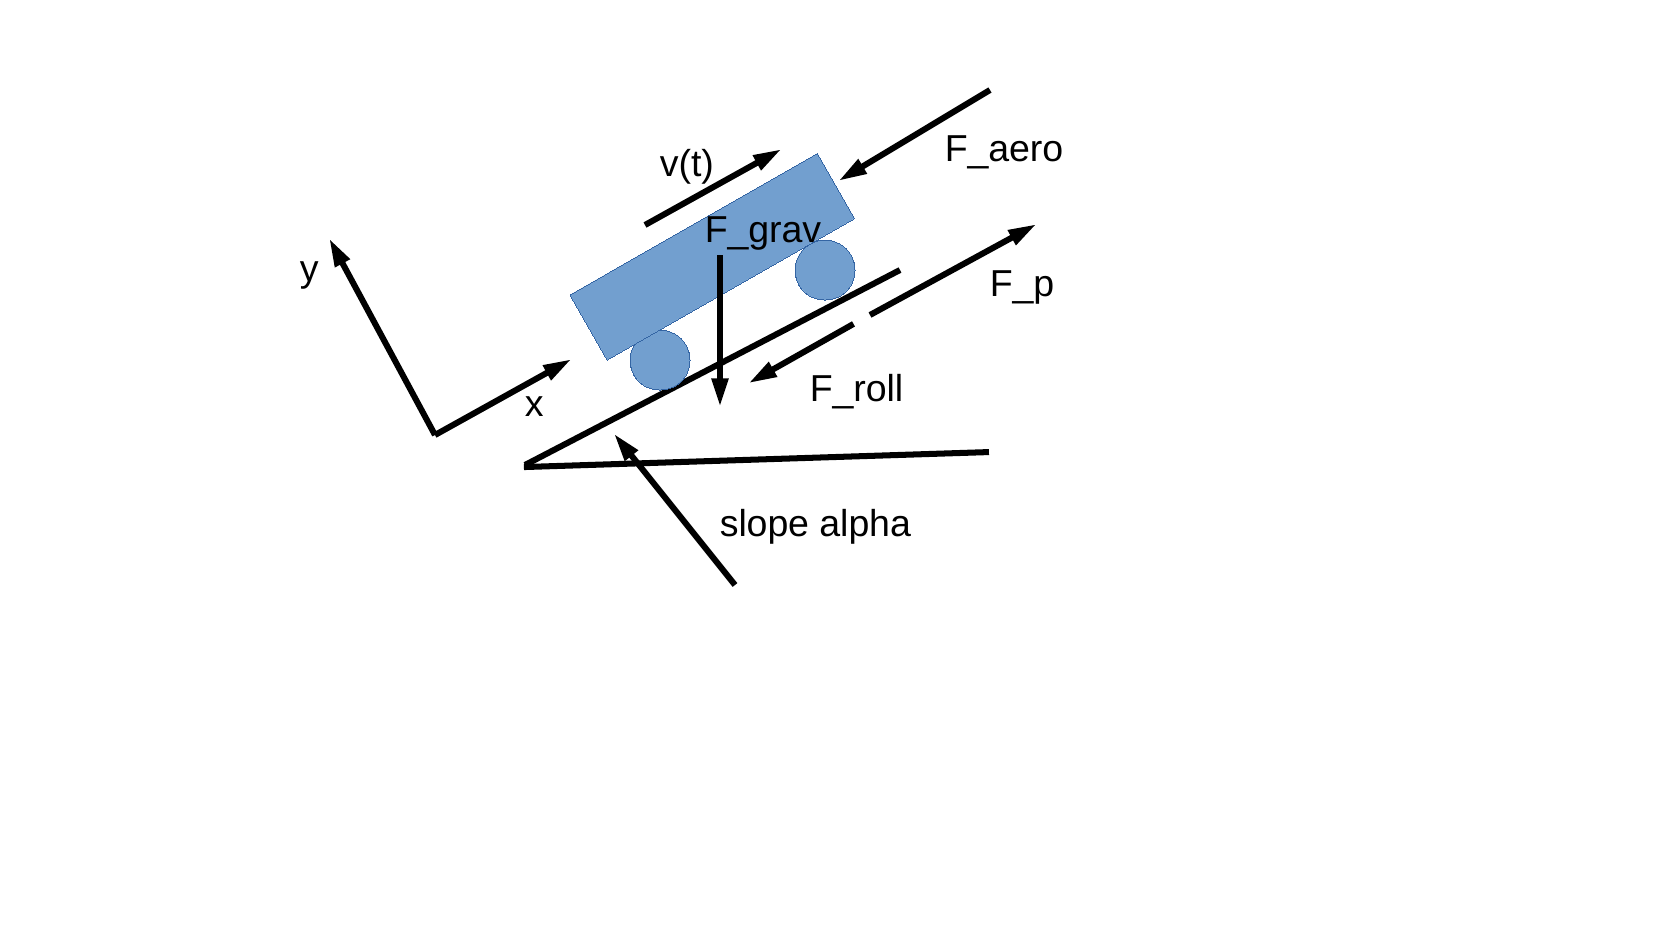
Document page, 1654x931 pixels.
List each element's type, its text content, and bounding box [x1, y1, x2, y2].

text_box y [285, 240, 436, 301]
text_box [734, 153, 855, 227]
text_box F_aero [930, 120, 1081, 181]
text_box v(t) [645, 135, 796, 196]
text_box [840, 243, 856, 297]
text_box x [510, 375, 556, 436]
text_box F_grav [689, 201, 841, 301]
text_box F_p [975, 255, 1126, 316]
text_box F_roll [795, 360, 946, 421]
text_box slope alpha [705, 495, 946, 556]
text_box [570, 226, 711, 391]
